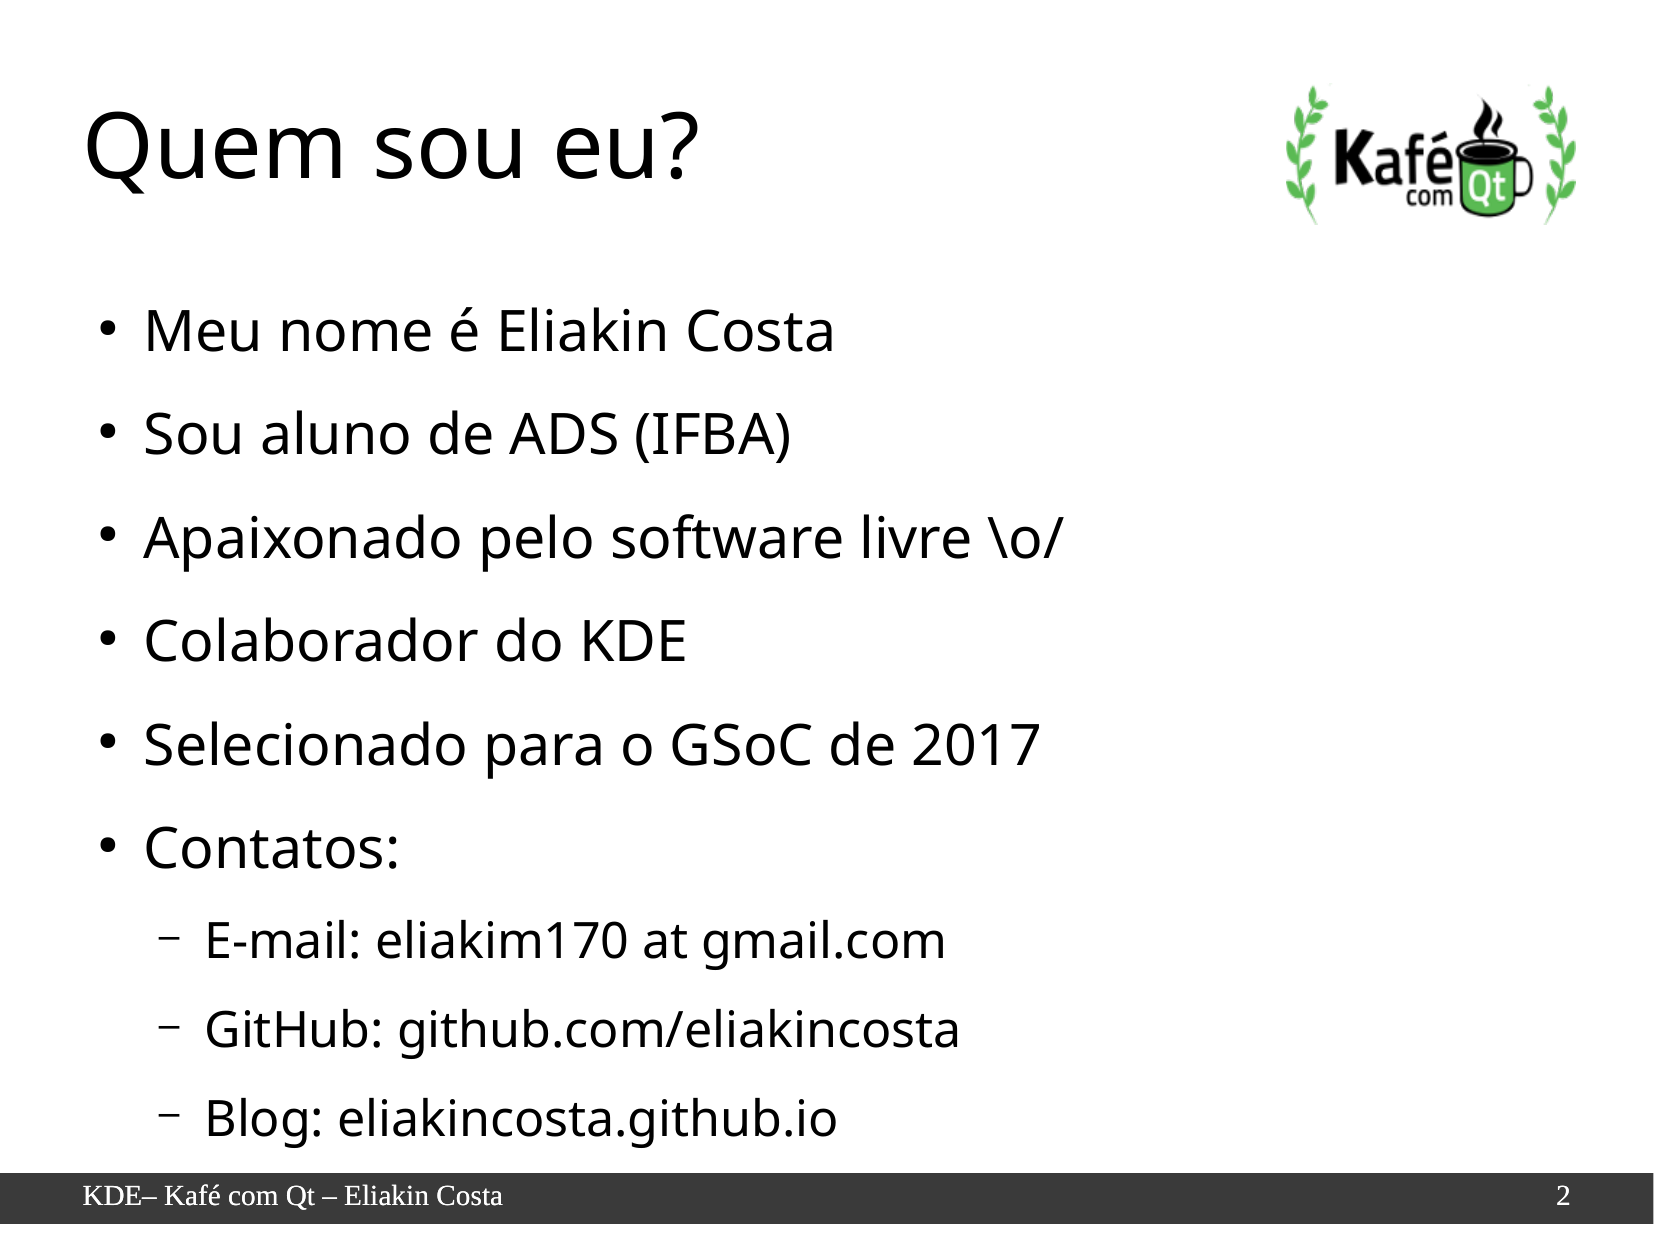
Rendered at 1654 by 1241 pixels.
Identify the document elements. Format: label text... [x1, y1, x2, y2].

list Meu nome é Eliakin Costa Sou aluno de ADS (IFBA) Apaixonado pelo software livre \o/ Colaborador do KDE Selecionado para o GSoC de 2017 Contatos: E-mail: eliakim170 at gmail.com GitHub: github.com/eliakincosta Blog: eliakincosta.github.io [82, 290, 1571, 1156]
picture [1286, 83, 1576, 225]
title Quem sou eu? [82, 30, 1276, 257]
